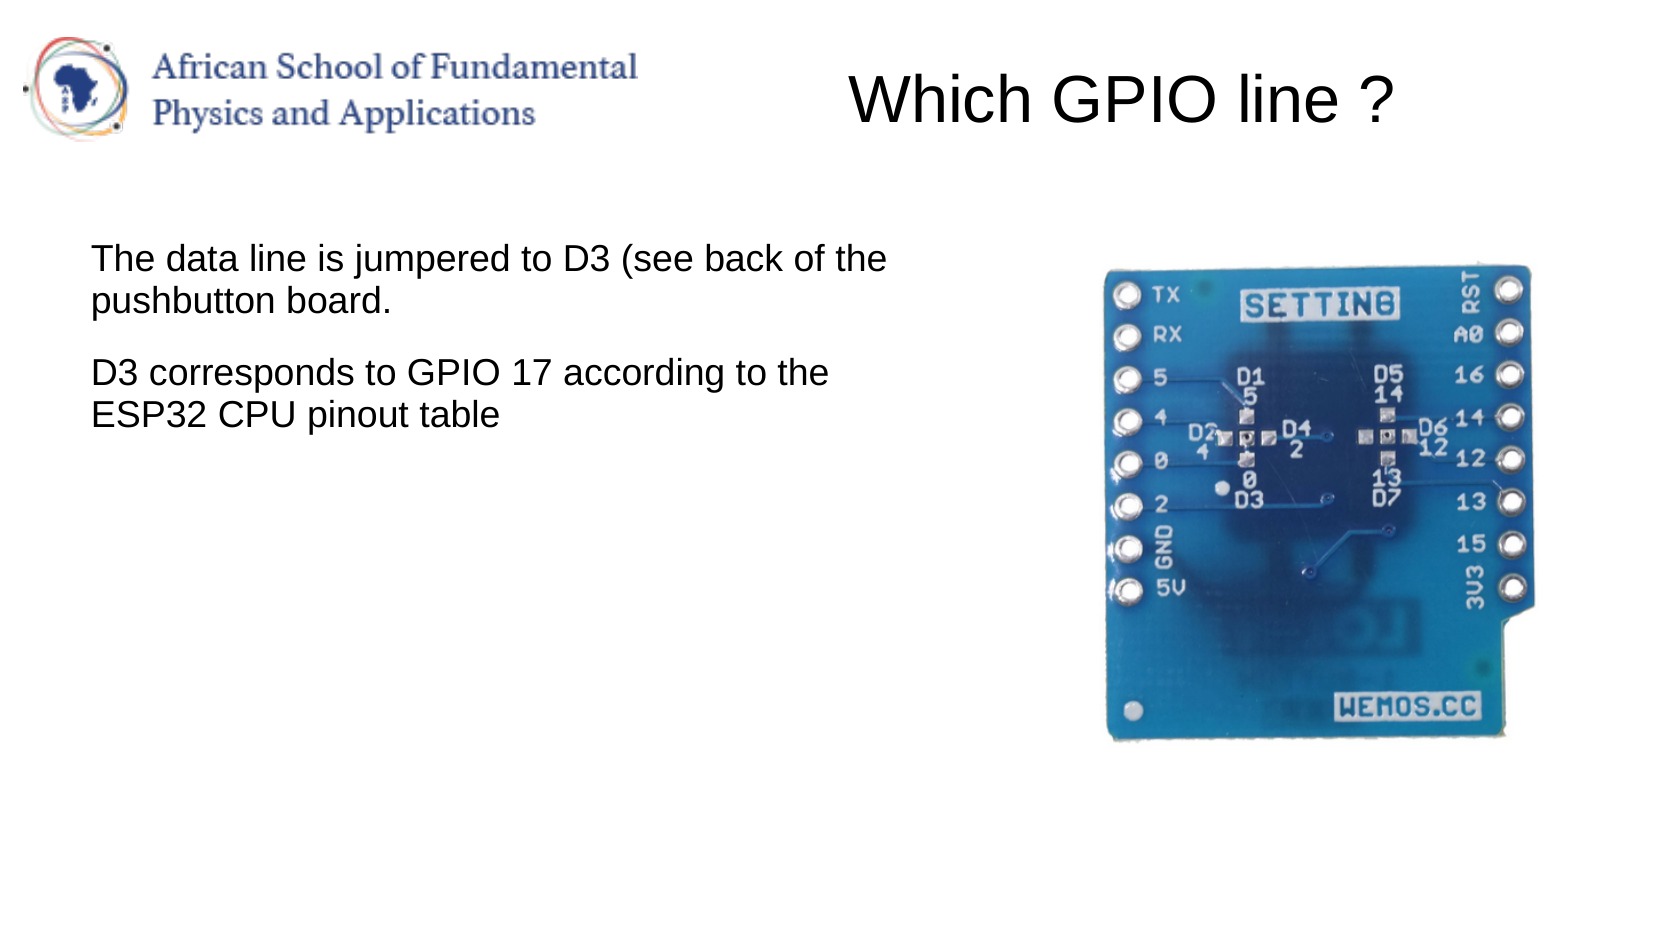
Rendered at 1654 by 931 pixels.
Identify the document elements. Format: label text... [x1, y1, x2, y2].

picture [23, 37, 635, 142]
picture [1049, 253, 1563, 763]
list The data line is jumpered to D3 (see back of the pushbutton board. D3 corresponds to GPIO 17 according to the ESP32 CPU pinout table [90, 237, 1100, 778]
title Which GPIO line ? [635, 21, 1610, 177]
